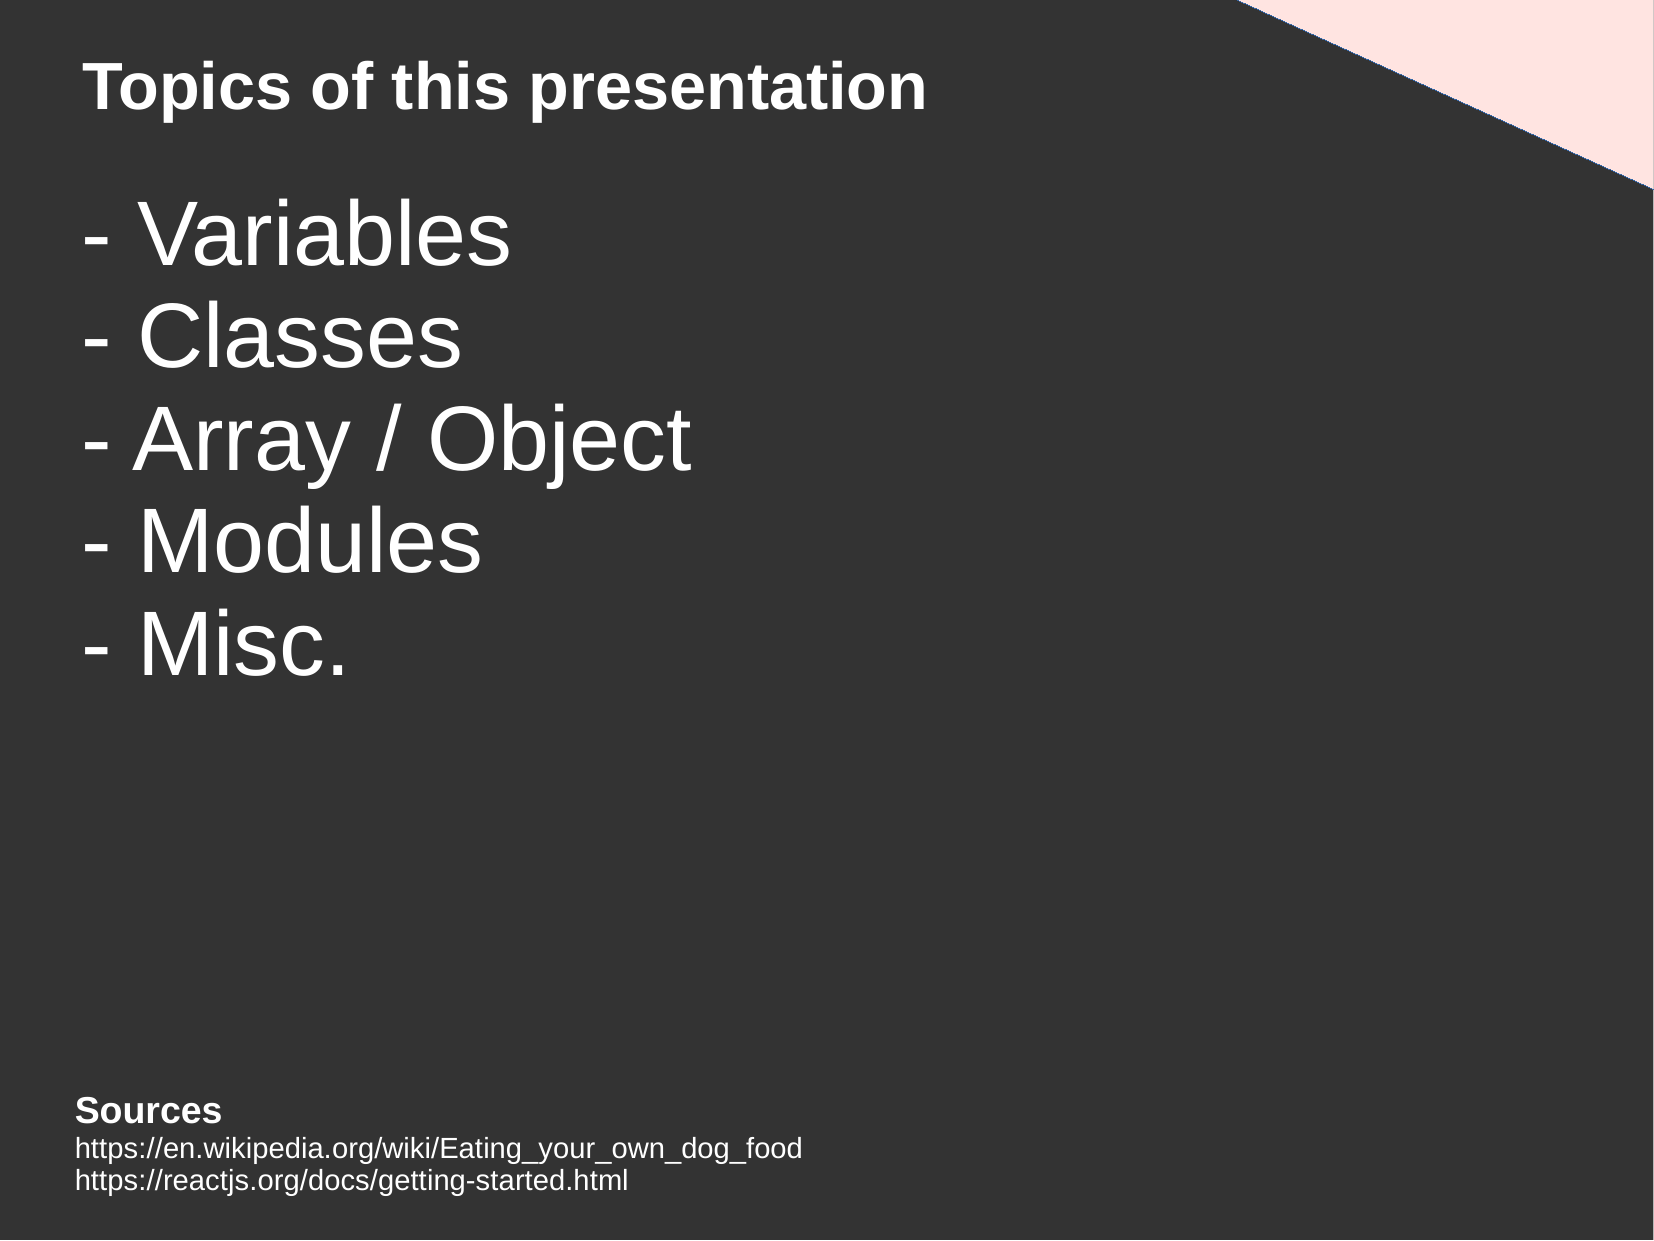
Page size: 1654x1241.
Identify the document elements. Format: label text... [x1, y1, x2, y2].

text_box Sources https://en.wikipedia.org/wiki/Eating_your_own_dog_food https://reactjs.org/docs/getting-started.html [60, 1082, 1546, 1205]
title Topics of this presentation [82, 49, 1569, 152]
text_box [1237, 0, 1654, 190]
title - Variables - Classes - Array / Object - Modules - Misc. [81, 182, 1621, 835]
